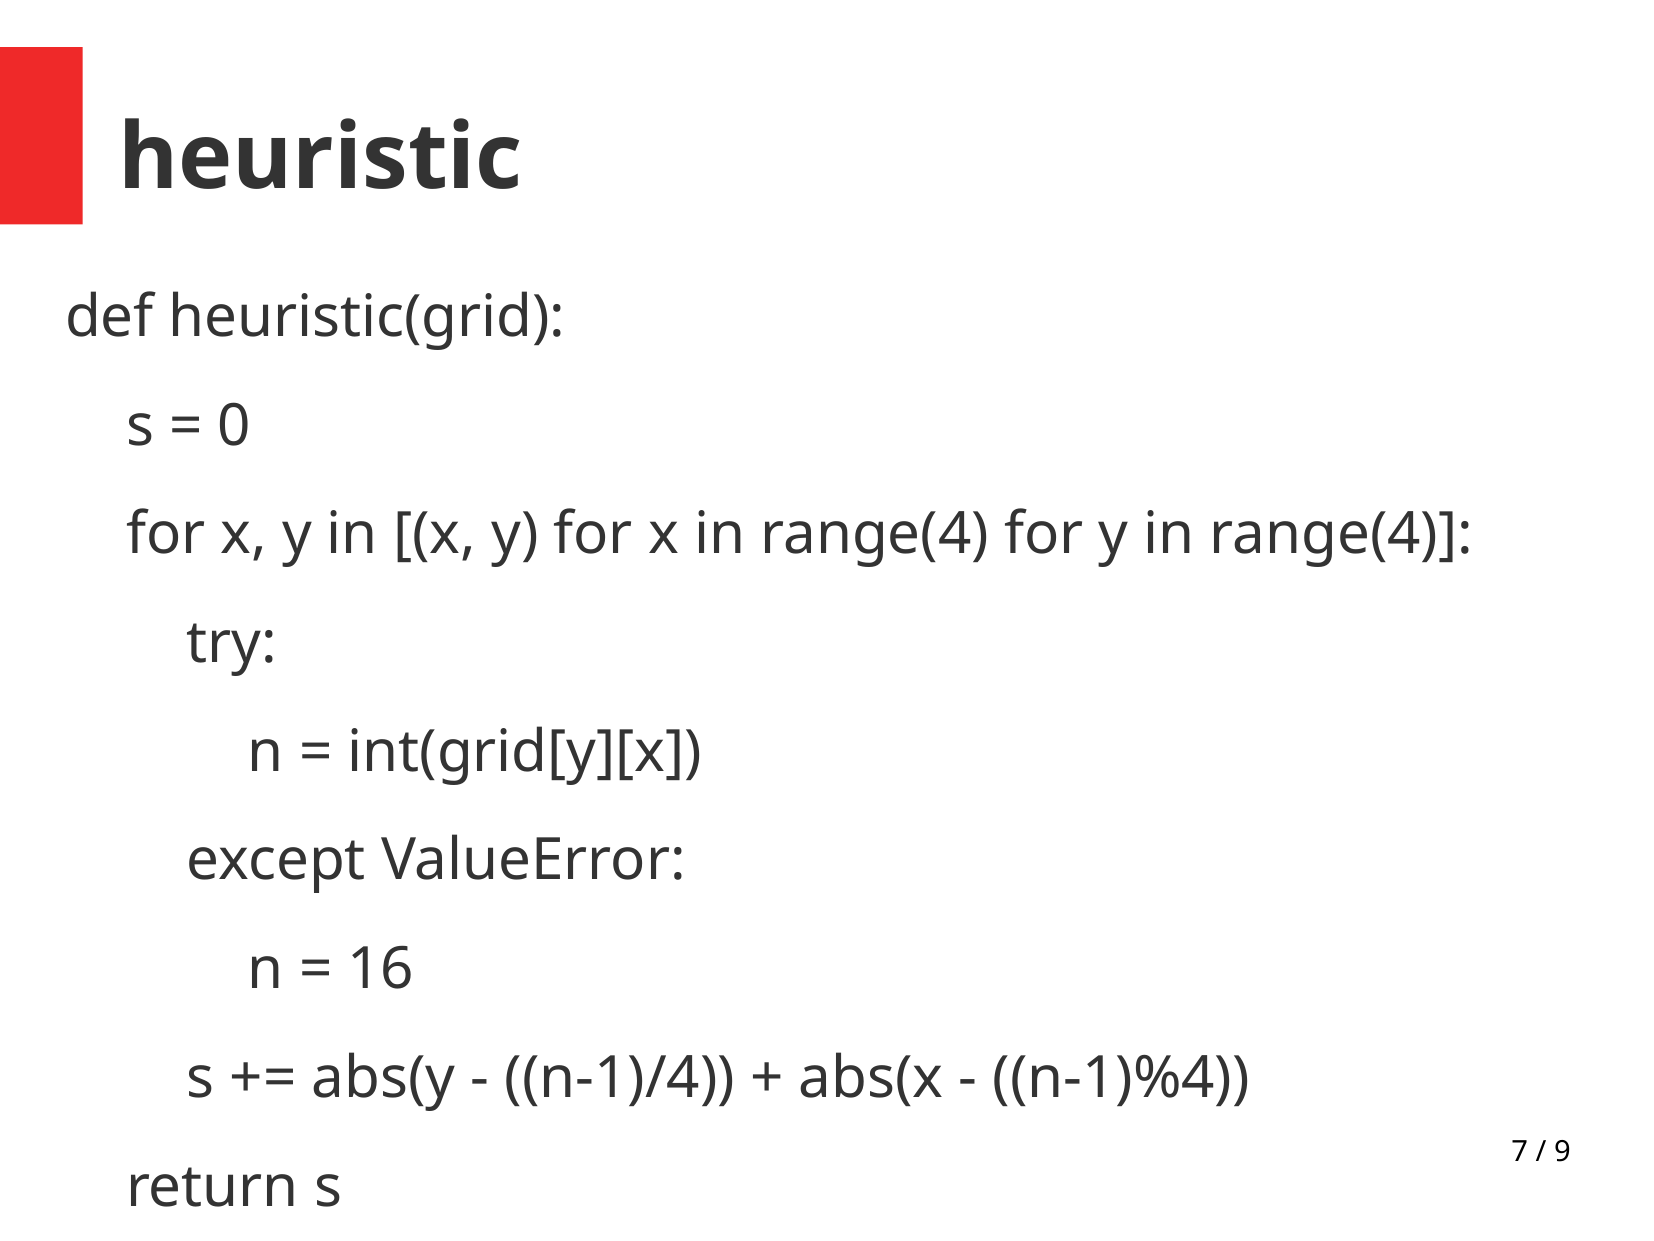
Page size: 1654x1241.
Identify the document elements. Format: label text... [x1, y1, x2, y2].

title heuristic [118, 49, 1571, 257]
list def heuristic(grid): s = 0 for x, y in [(x, y) for x in range(4) for y in range(4)]: try: n = int(grid[y][x]) except ValueError: n = 16 s += abs(y - ((n-1)/4)) + abs(x - ((n-1)%4)) return s [0, 274, 1654, 994]
